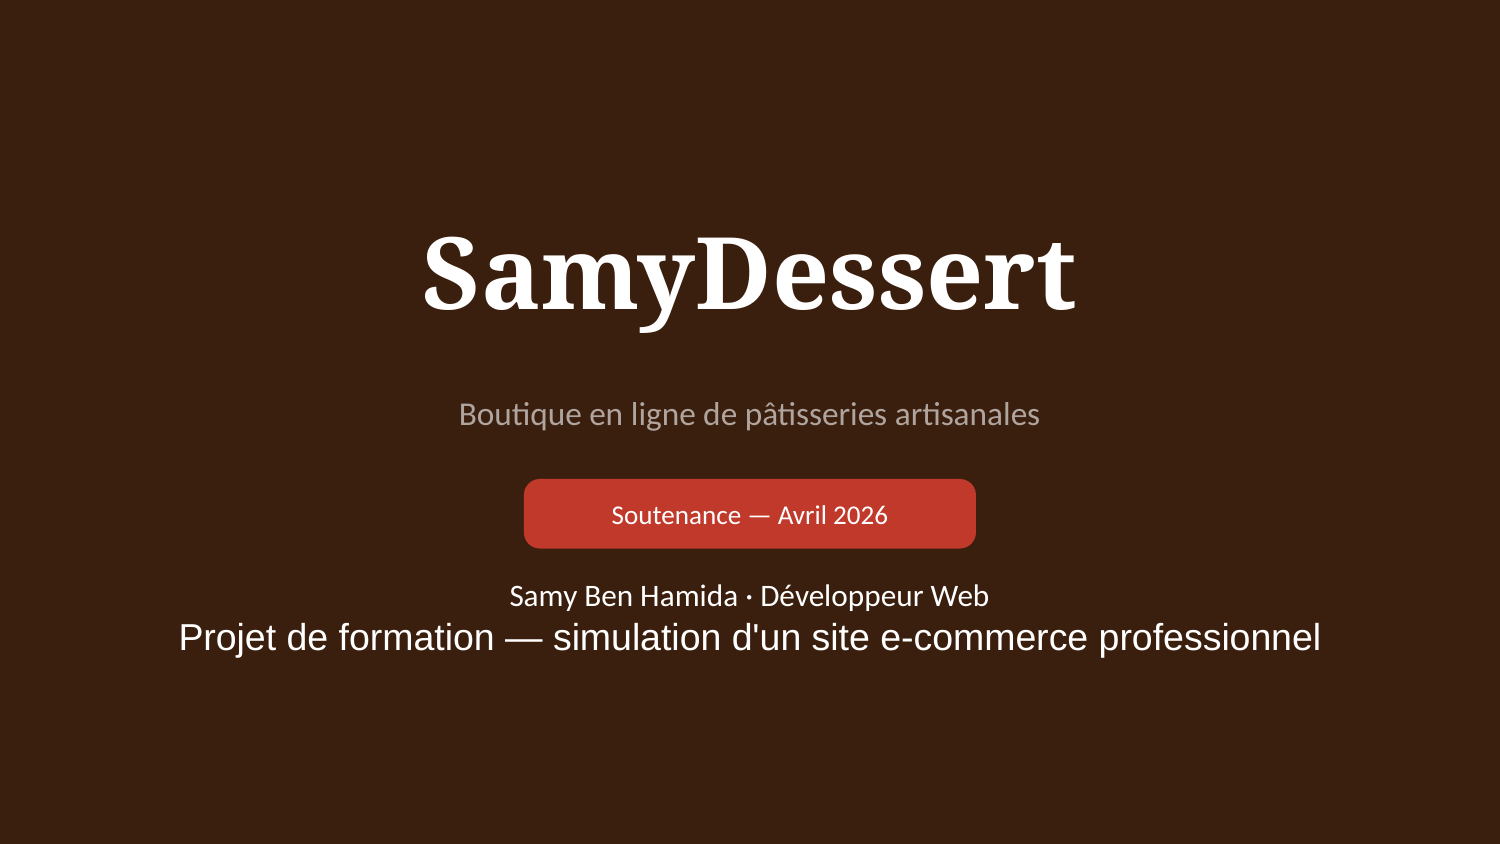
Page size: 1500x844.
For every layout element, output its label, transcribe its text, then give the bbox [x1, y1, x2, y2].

text_box Boutique en ligne de pâtisseries artisanales [74, 374, 1425, 450]
text_box Soutenance — Avril 2026 [524, 480, 975, 548]
text_box SamyDessert [74, 179, 1425, 360]
text_box Samy Ben Hamida · Développeur Web Projet de formation — simulation d'un site e-commerce professionnel [74, 619, 1425, 680]
